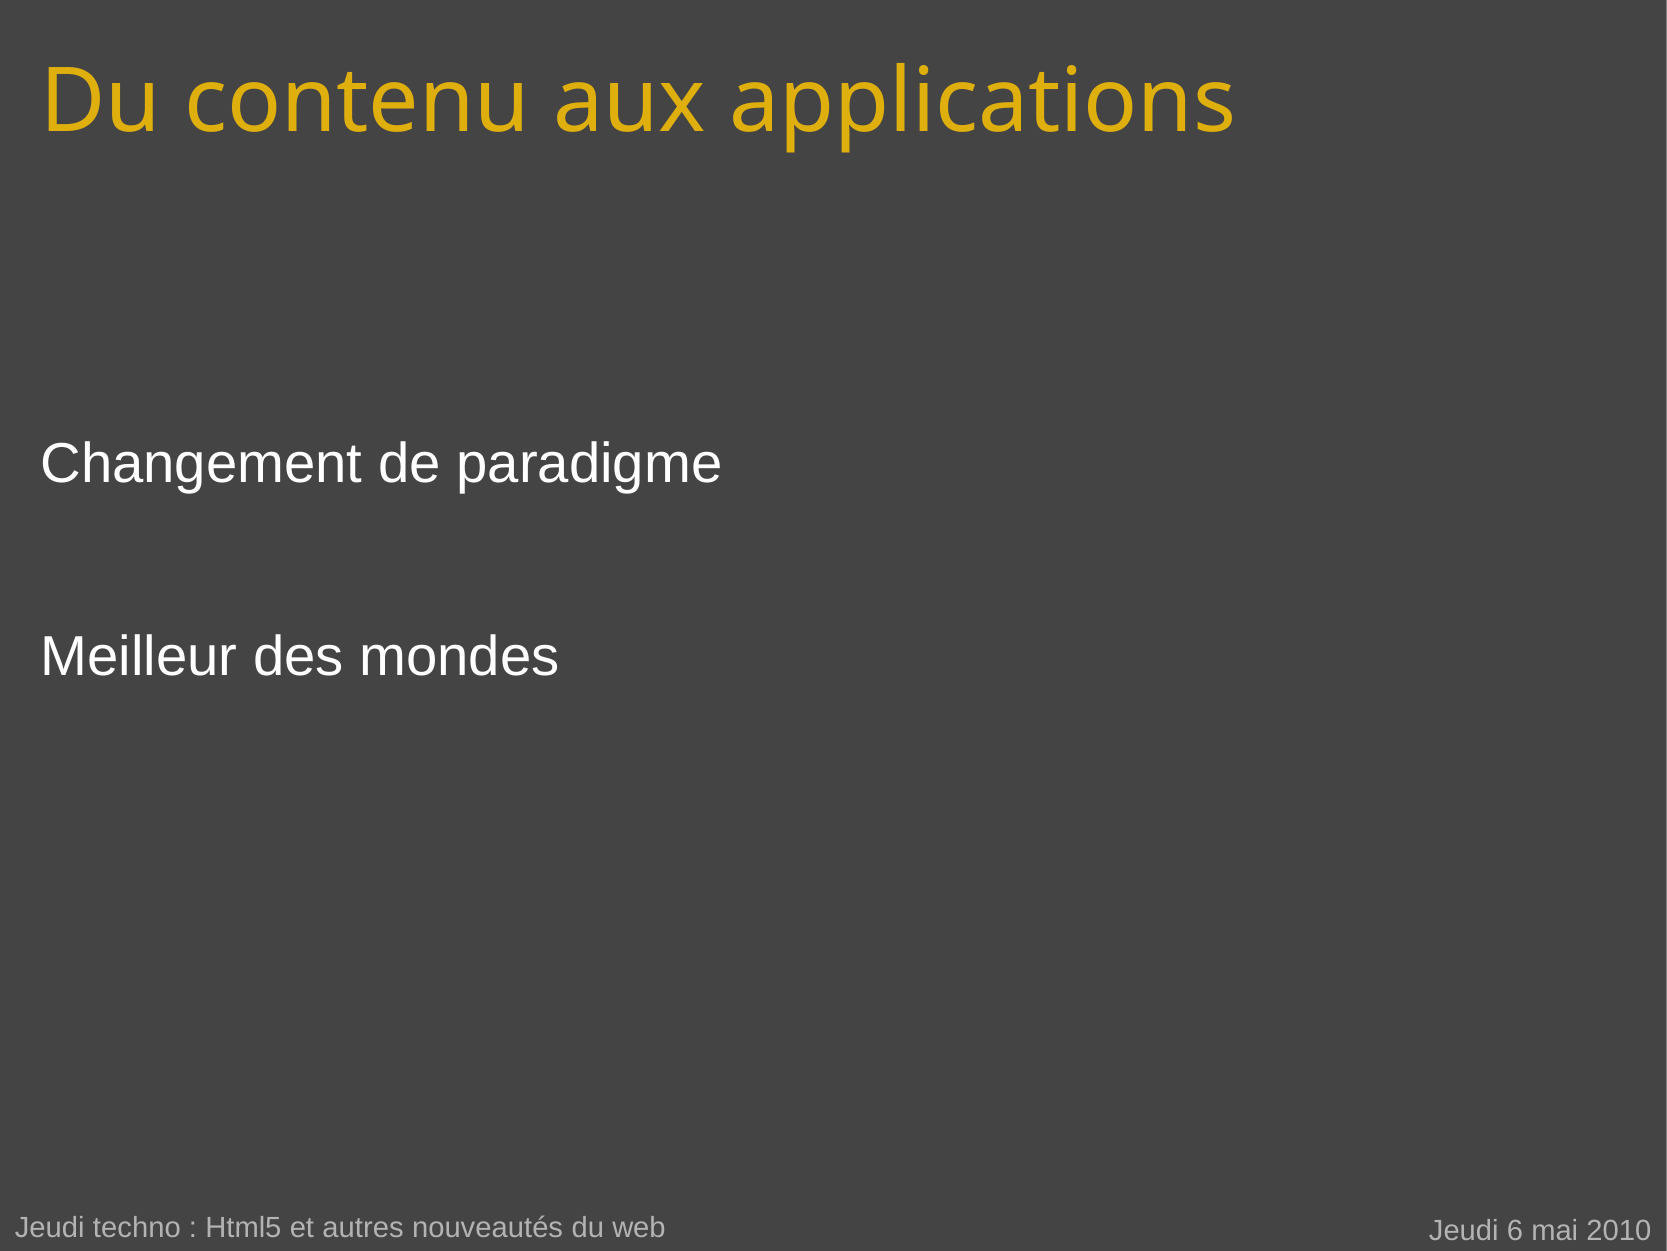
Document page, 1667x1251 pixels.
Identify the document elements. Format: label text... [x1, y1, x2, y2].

picture [0, 0, 1667, 1251]
list Changement de paradigme Meilleur des mondes [40, 300, 1627, 1201]
title Du contenu aux applications [40, 50, 1627, 201]
